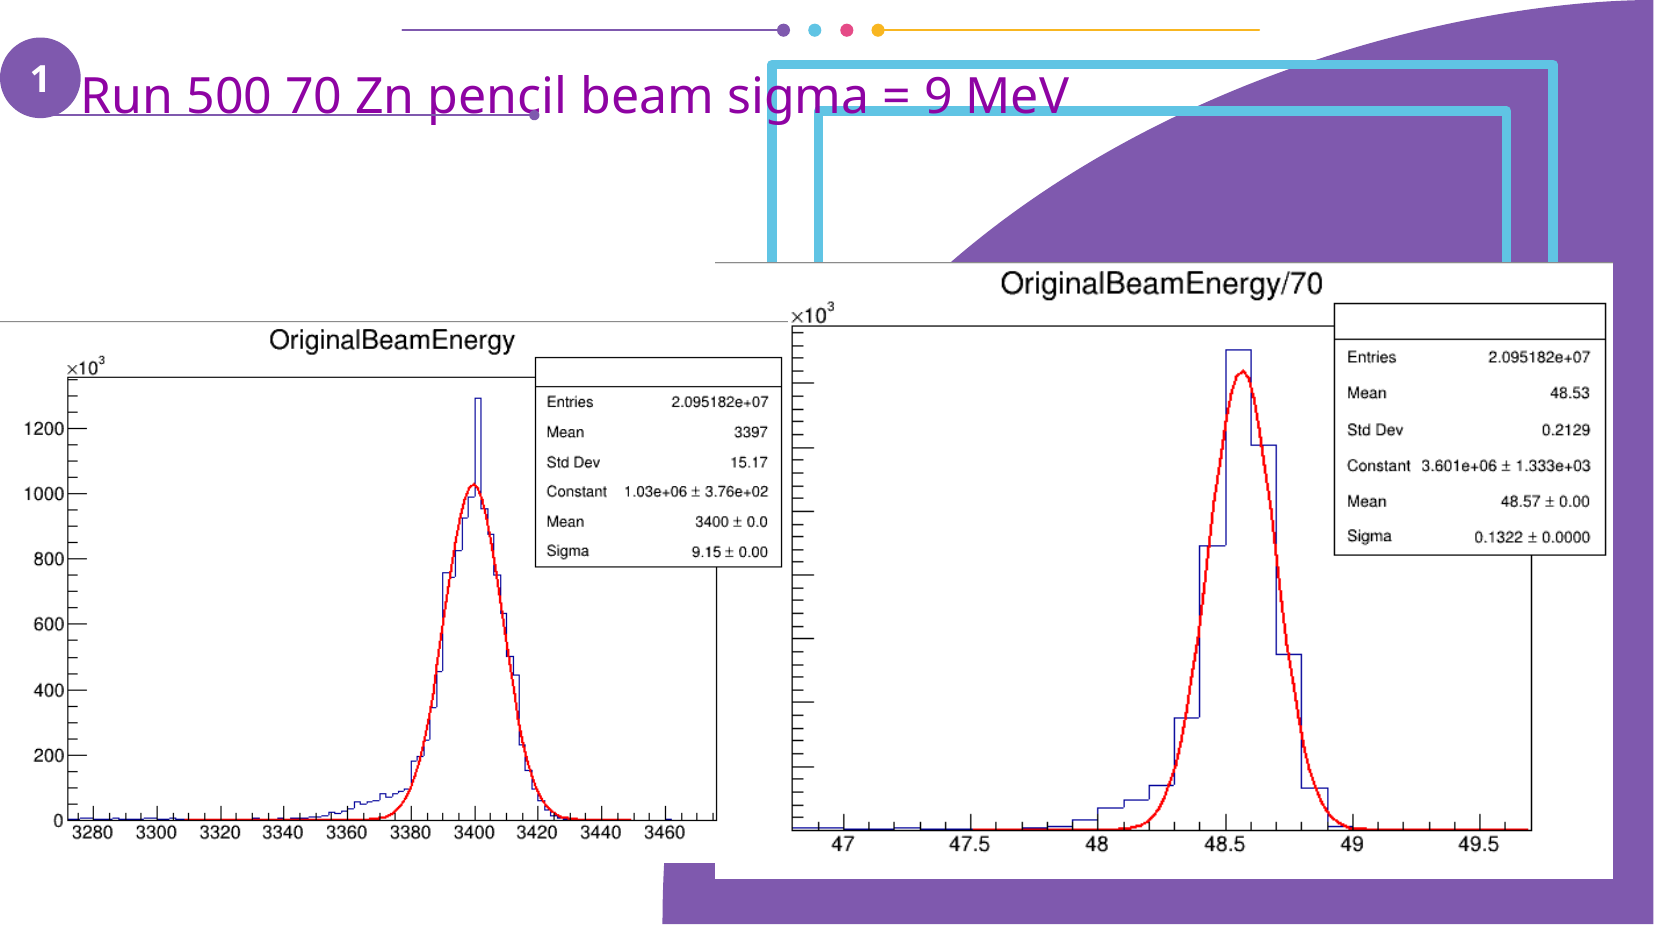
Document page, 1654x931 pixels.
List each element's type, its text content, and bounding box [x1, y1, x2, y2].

text_box 1 [0, 37, 81, 119]
picture [0, 262, 1613, 879]
title Run 500 70 Zn pencil beam sigma = 9 MeV [80, 37, 1569, 151]
text_box [529, 110, 540, 121]
